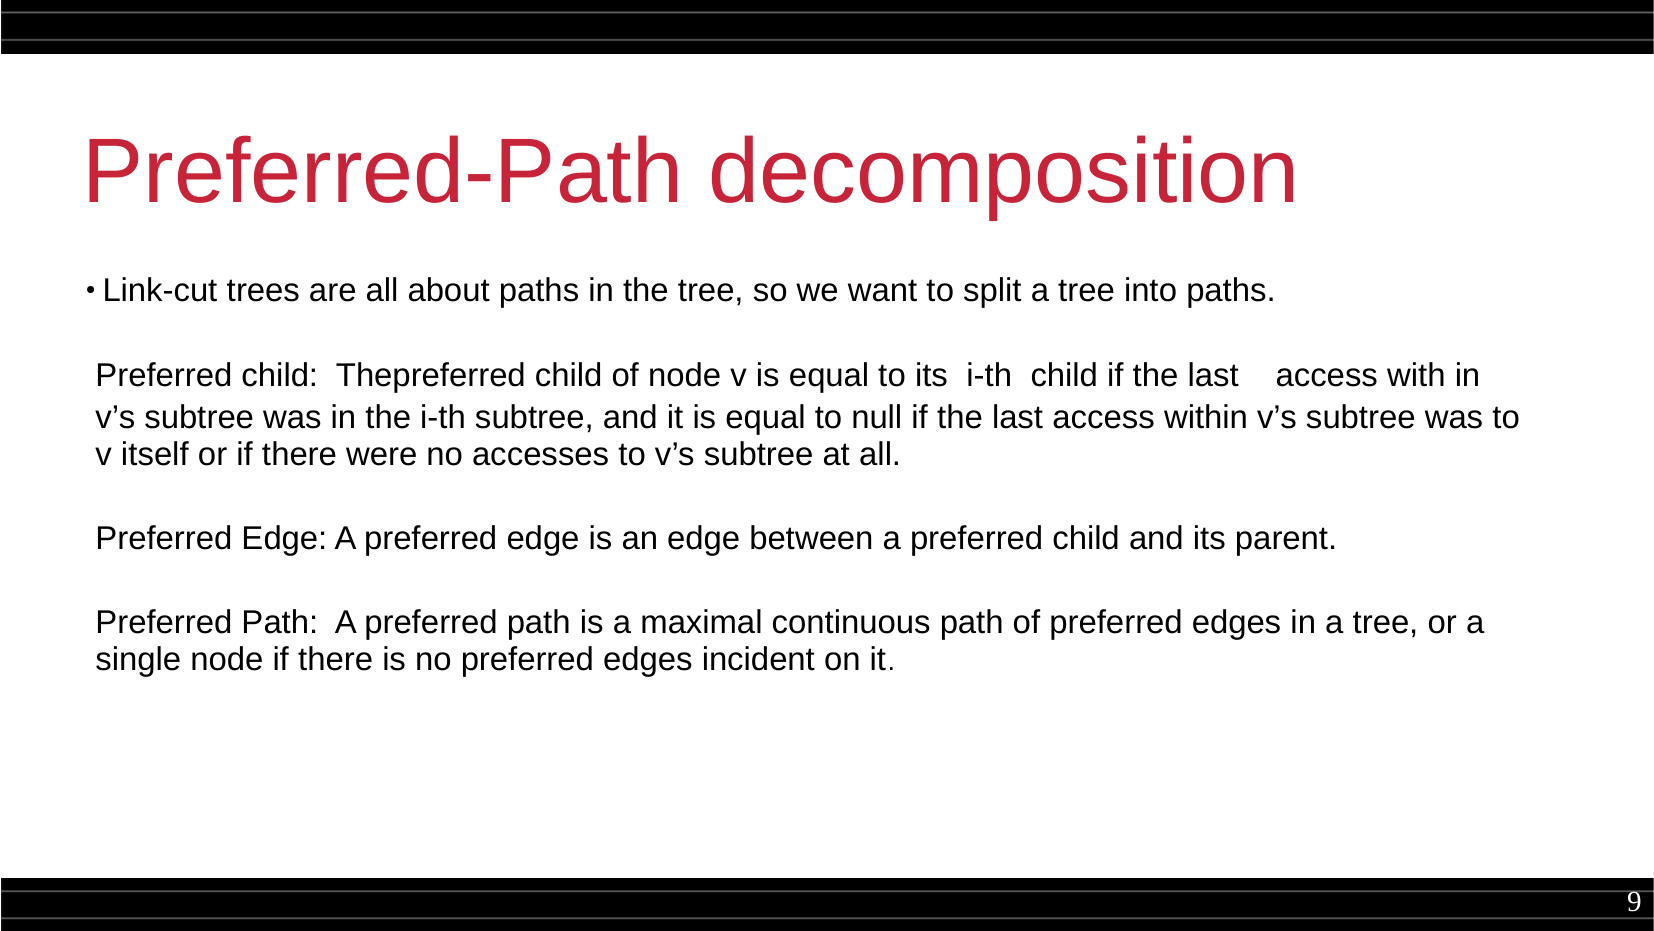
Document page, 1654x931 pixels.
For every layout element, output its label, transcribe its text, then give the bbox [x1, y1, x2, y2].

title Preferred-Path decomposition [82, 92, 1571, 249]
picture [1, 0, 1654, 54]
picture [1, 878, 1654, 931]
list Link-cut trees are all about paths in the tree, so we want to split a tree into paths. Preferred child: Thepreferred child of node v is equal to its i-th child if the last access with in v’s subtree was in the i-th subtree, and it is equal to null if the last access within v’s subtree was to v itself or if there were no accesses to v’s subtree at all. Preferred Edge: A preferred edge is an edge between a preferred child and its parent. Preferred Path: A preferred path is a maximal continuous path of preferred edges in a tree, or a single node if there is no preferred edges incident on it. [82, 271, 1571, 758]
